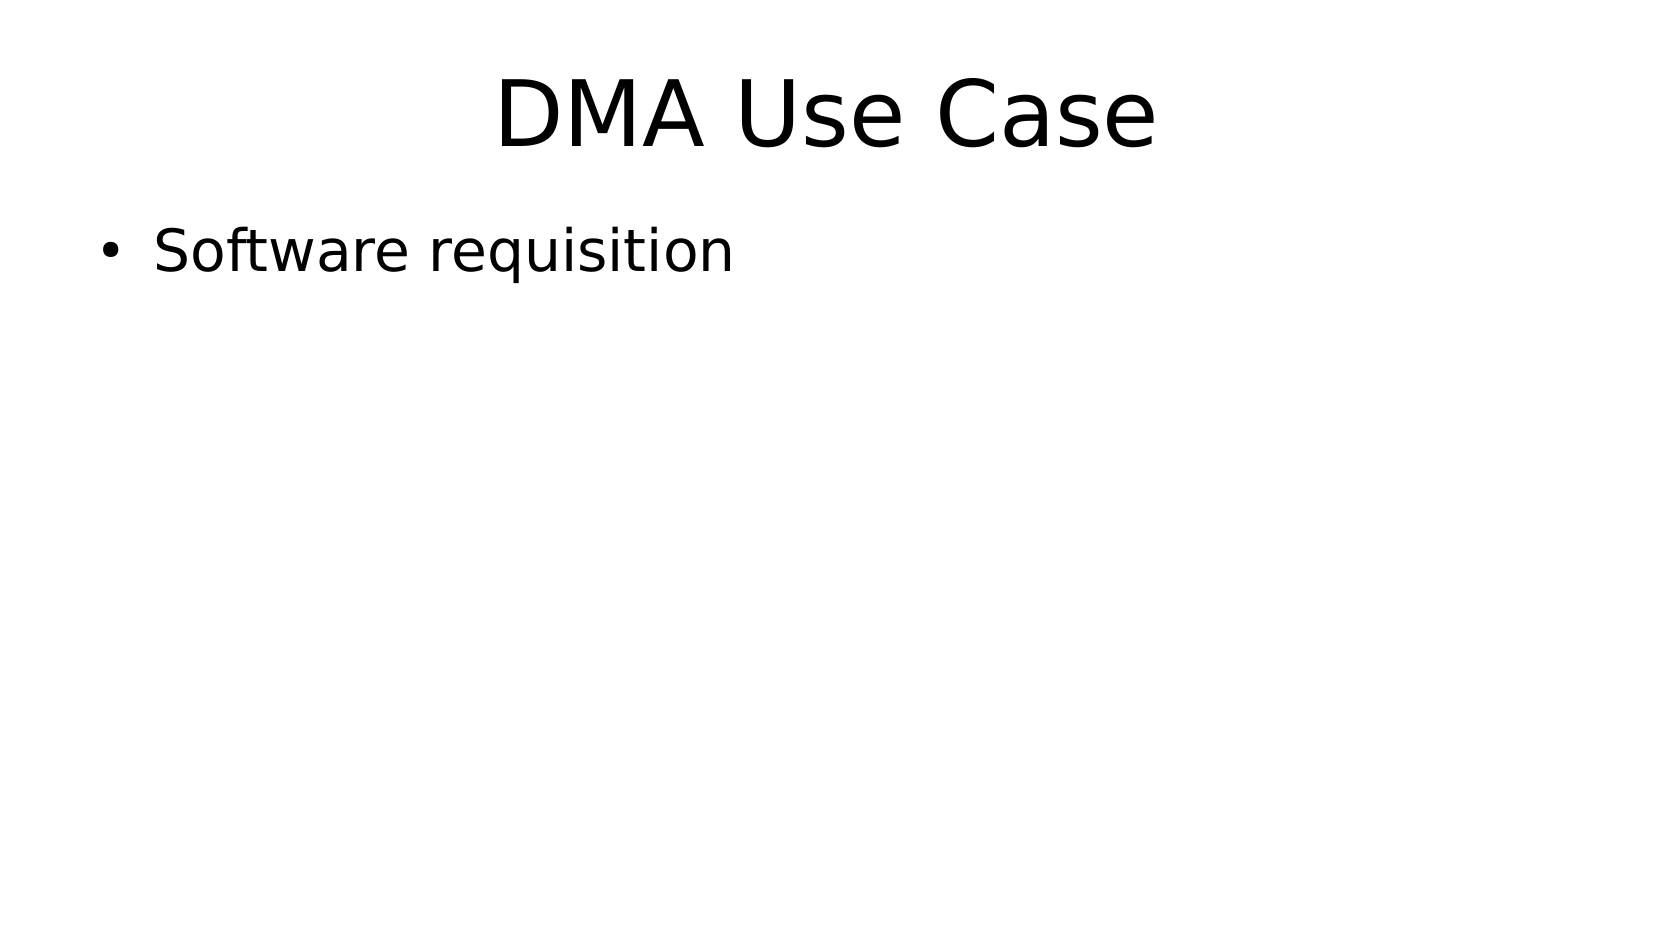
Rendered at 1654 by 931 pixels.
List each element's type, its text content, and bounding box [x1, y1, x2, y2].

list Software requisition [82, 217, 1571, 301]
title DMA Use Case [82, 37, 1571, 193]
